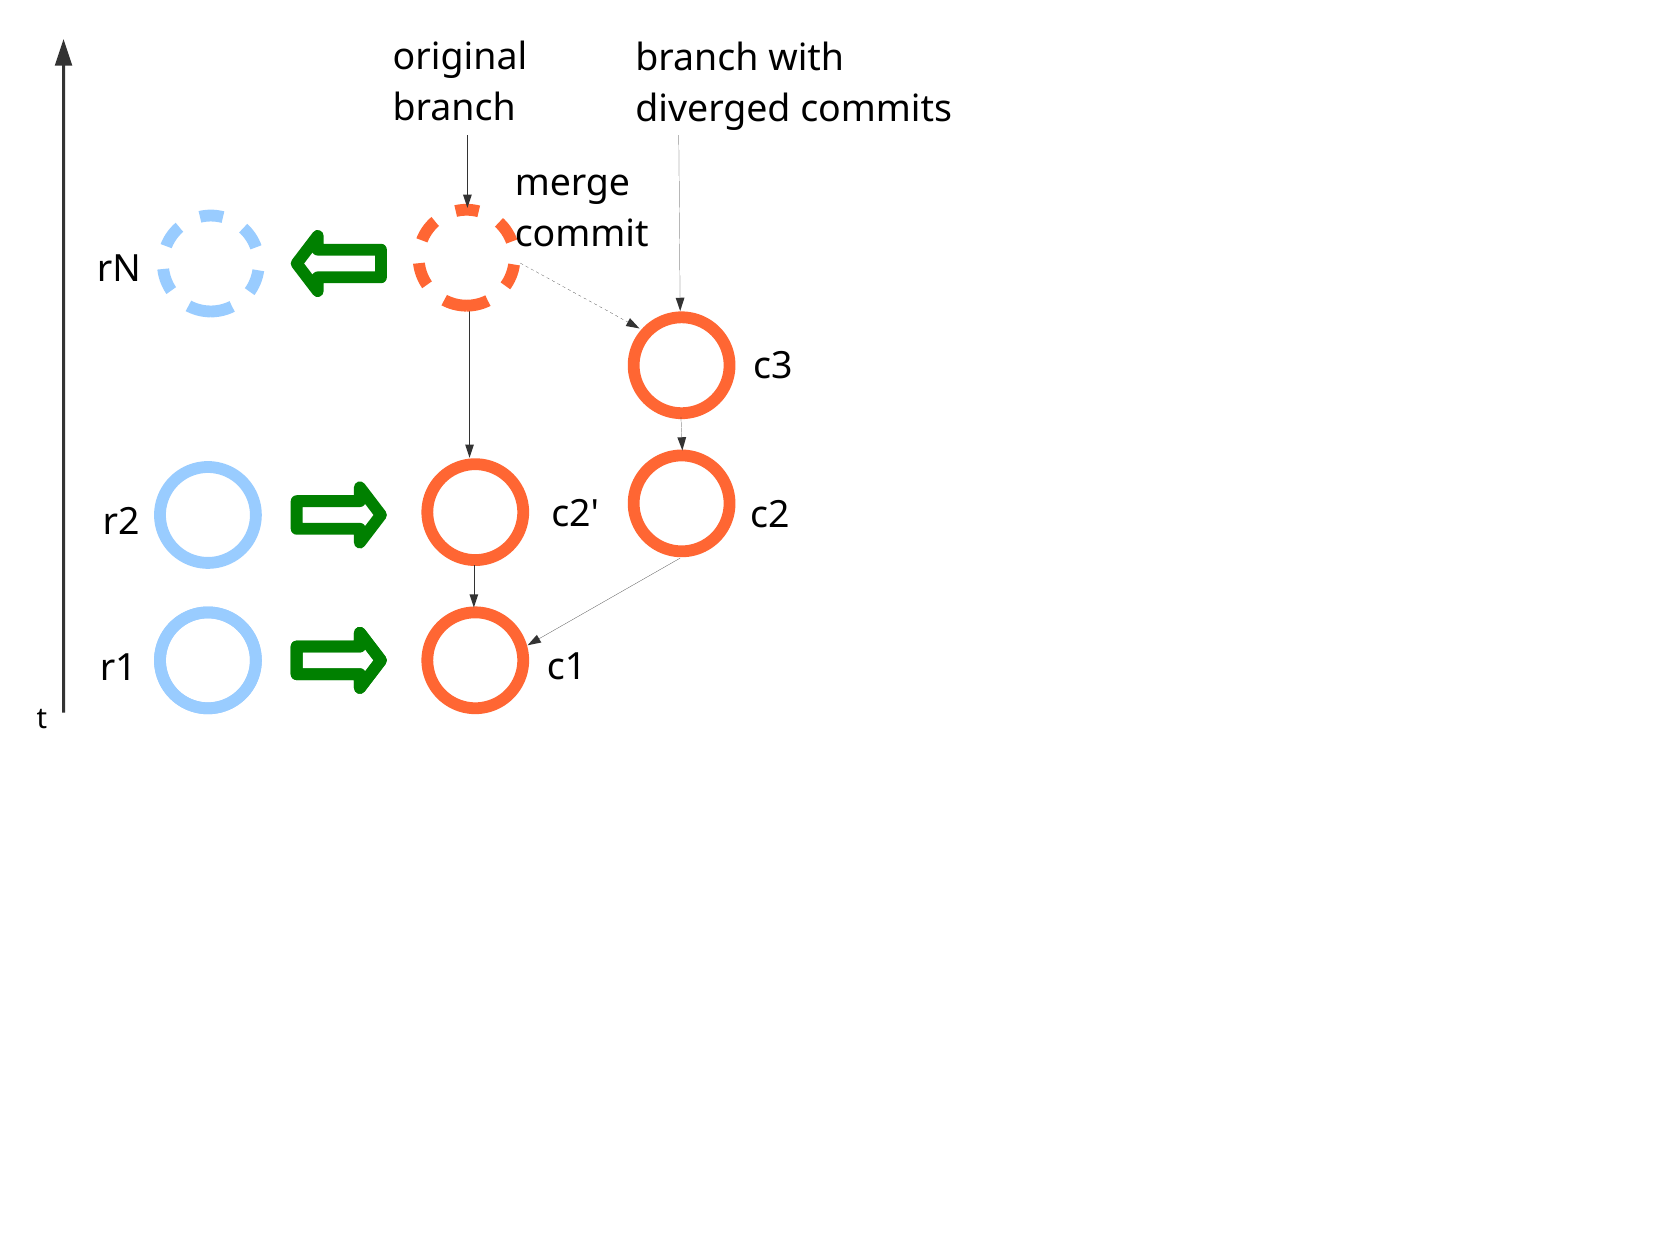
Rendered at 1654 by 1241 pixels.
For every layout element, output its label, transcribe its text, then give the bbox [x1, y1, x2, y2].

text_box c3 [738, 331, 813, 390]
text_box c1 [532, 632, 548, 639]
text_box branch with diverged commits [620, 23, 975, 126]
text_box original branch [377, 21, 556, 124]
text_box t [21, 689, 62, 739]
text_box c2 [735, 479, 810, 541]
text_box rN [82, 234, 157, 293]
text_box r1 [85, 632, 154, 692]
text_box r2 [87, 487, 157, 546]
text_box c1 [532, 632, 607, 691]
text_box c2' [536, 479, 620, 540]
text_box merge commit [500, 148, 665, 251]
